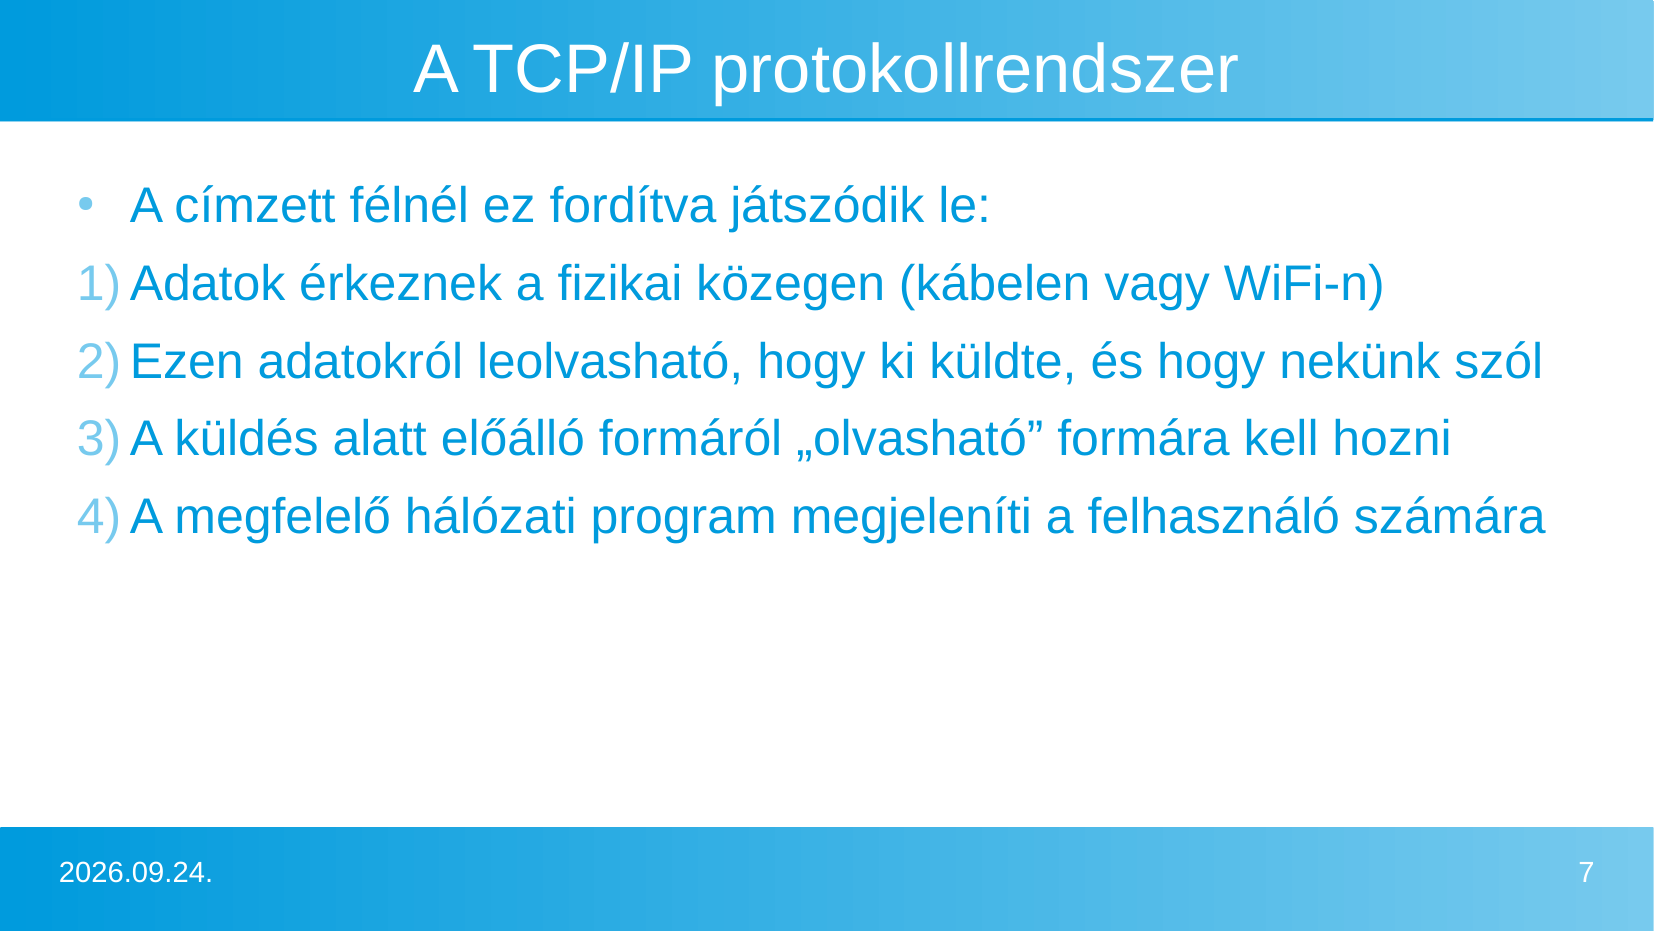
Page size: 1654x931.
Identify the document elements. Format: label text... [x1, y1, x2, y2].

title A TCP/IP protokollrendszer [59, 29, 1595, 108]
list A címzett félnél ez fordítva játszódik le: Adatok érkeznek a fizikai közegen (kábelen vagy WiFi-n) Ezen adatokról leolvasható, hogy ki küldte, és hogy nekünk szól A küldés alatt előálló formáról „olvasható” formára kell hozni A megfelelő hálózati program megjeleníti a felhasználó számára [59, 177, 1595, 768]
